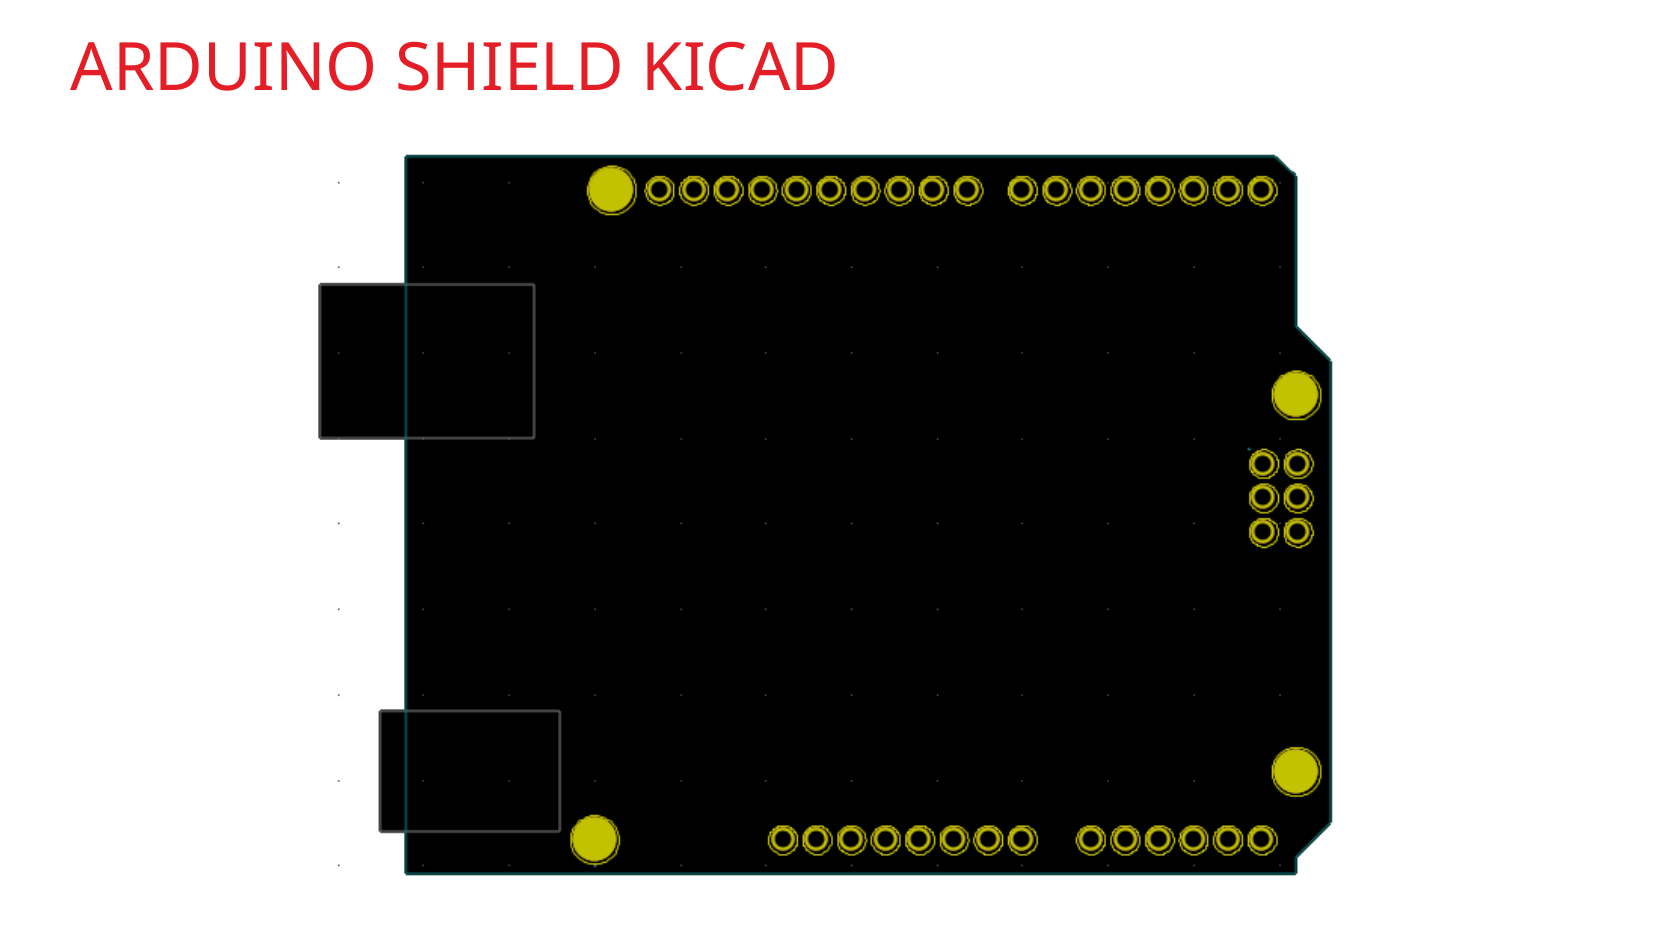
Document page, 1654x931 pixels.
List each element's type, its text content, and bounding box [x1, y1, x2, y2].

title ARDUINO SHIELD KICAD [70, 11, 1347, 118]
picture [293, 119, 1361, 893]
